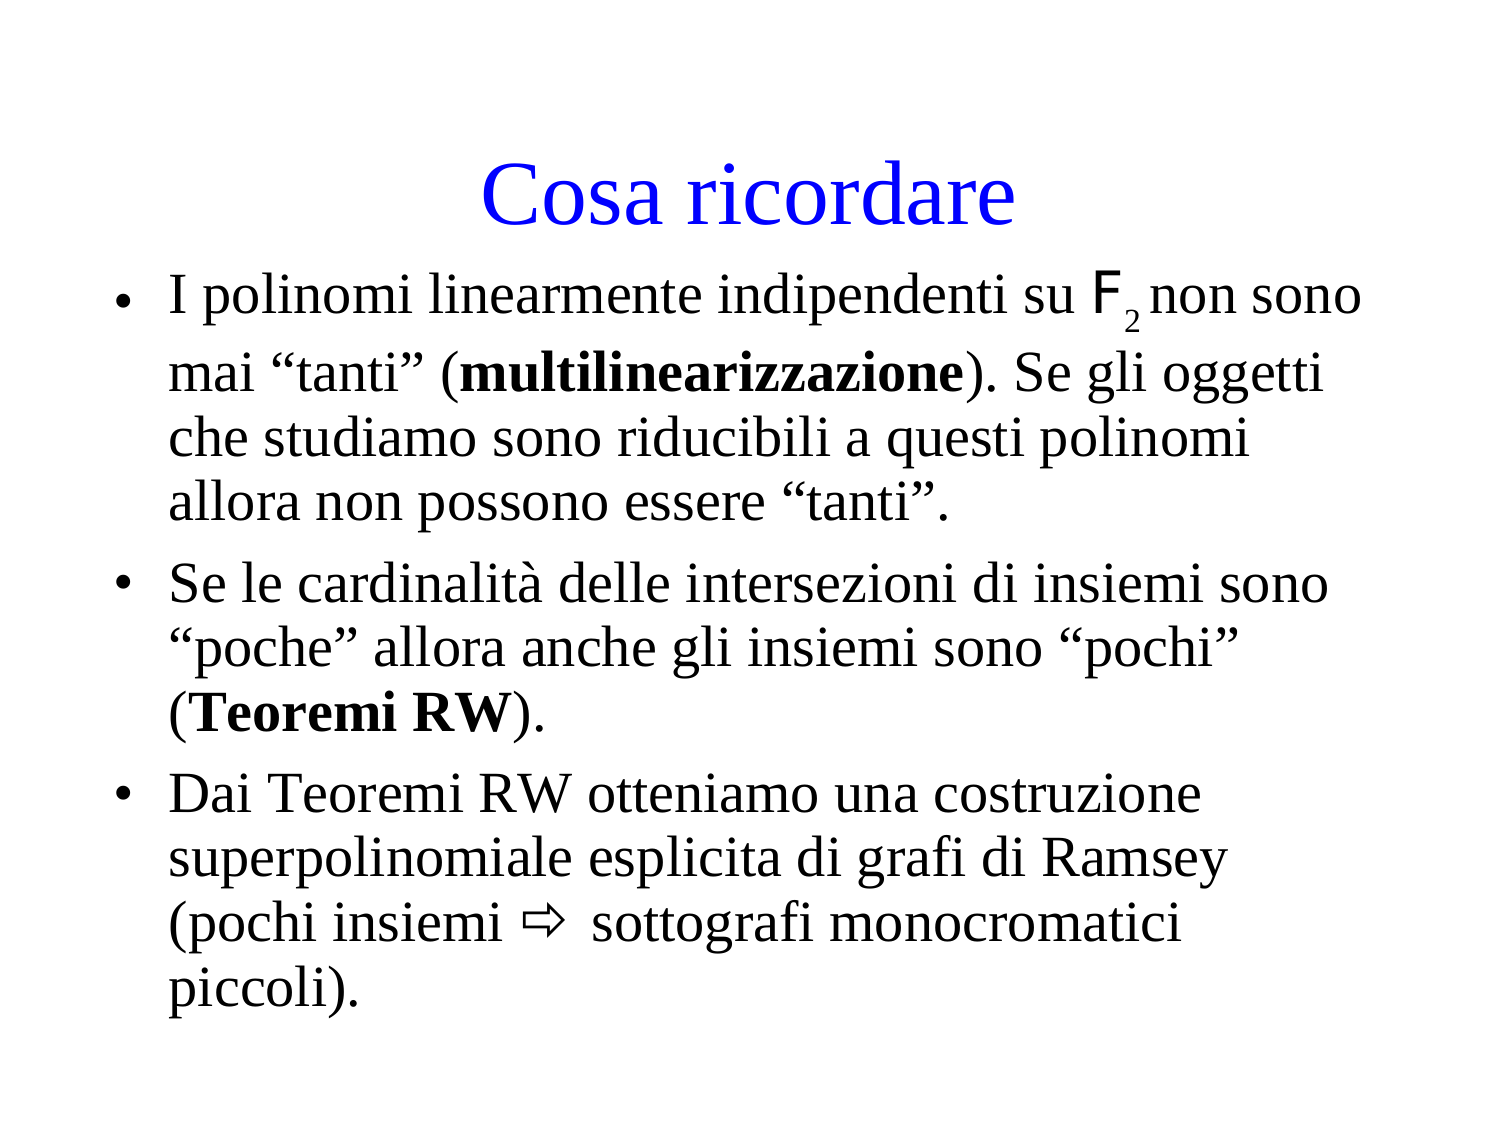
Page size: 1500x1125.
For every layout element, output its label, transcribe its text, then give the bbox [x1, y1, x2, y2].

title Cosa ricordare [112, 99, 1387, 288]
list I polinomi linearmente indipendenti su F2 non sono mai “tanti” (multilinearizzazione). Se gli oggetti che studiamo sono riducibili a questi polinomi allora non possono essere “tanti”. Se le cardinalità delle intersezioni di insiemi sono “poche” allora anche gli insiemi sono “pochi” (Teoremi RW). Dai Teoremi RW otteniamo una costruzione superpolinomiale esplicita di grafi di Ramsey (pochi insiemi  sottografi monocromatici piccoli). [113, 261, 1388, 1019]
